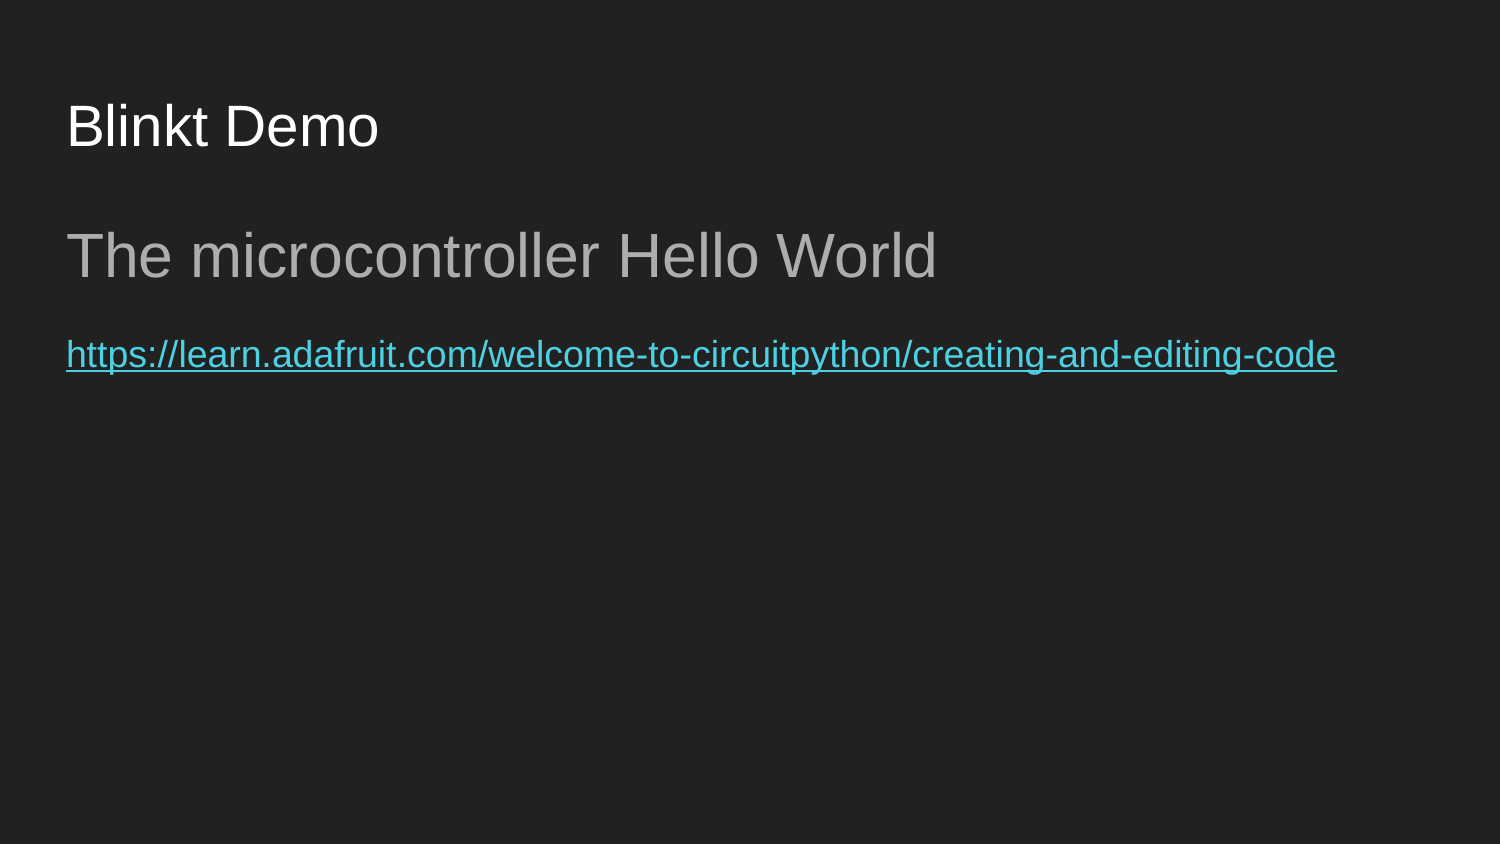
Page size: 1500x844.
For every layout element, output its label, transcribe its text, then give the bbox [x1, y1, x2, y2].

list The microcontroller Hello World https://learn.adafruit.com/welcome-to-circuitpython/creating-and-editing-code [51, 189, 1449, 750]
title Blinkt Demo [51, 72, 1449, 167]
